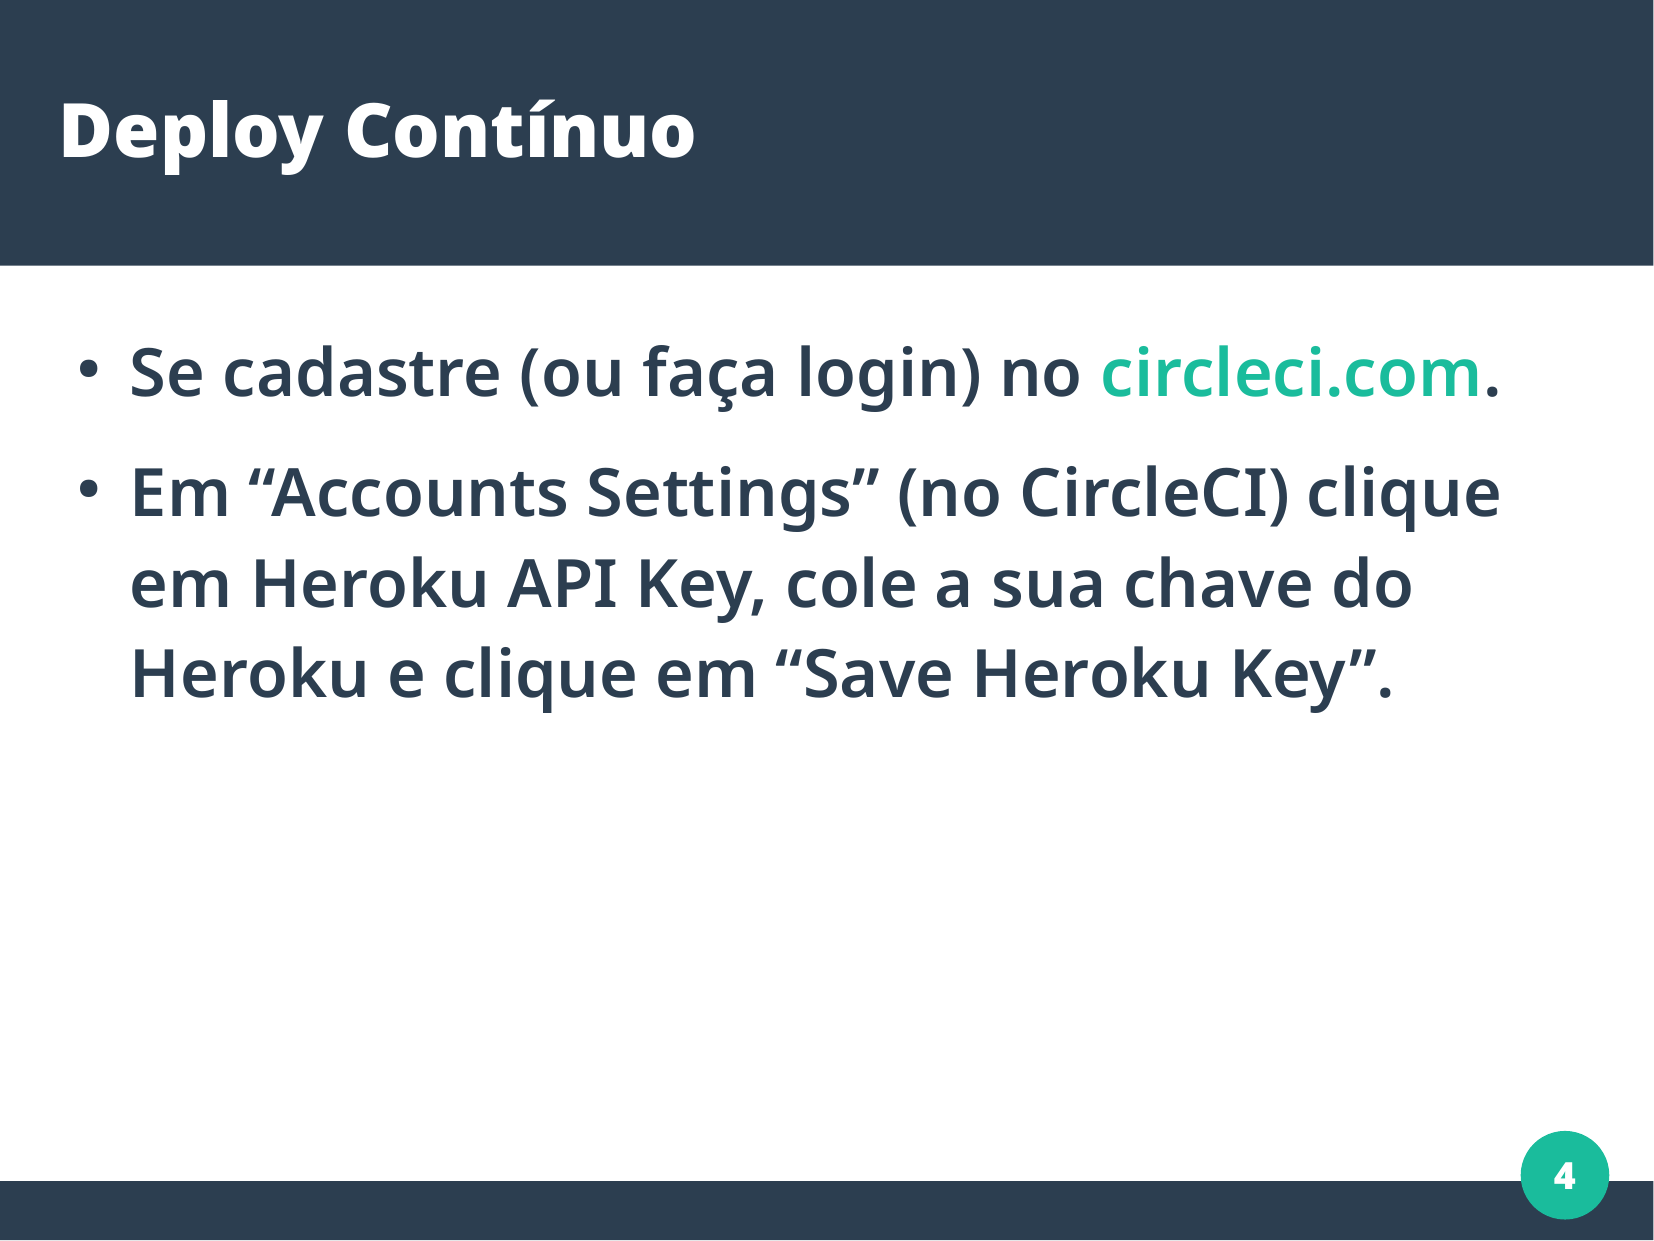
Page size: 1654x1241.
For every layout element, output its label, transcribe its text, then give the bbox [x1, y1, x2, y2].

list Se cadastre (ou faça login) no circleci.com. Em “Accounts Settings” (no CircleCI) clique em Heroku API Key, cole a sua chave do Heroku e clique em “Save Heroku Key”. [59, 324, 1595, 1152]
title Deploy Contínuo [59, 49, 1595, 207]
